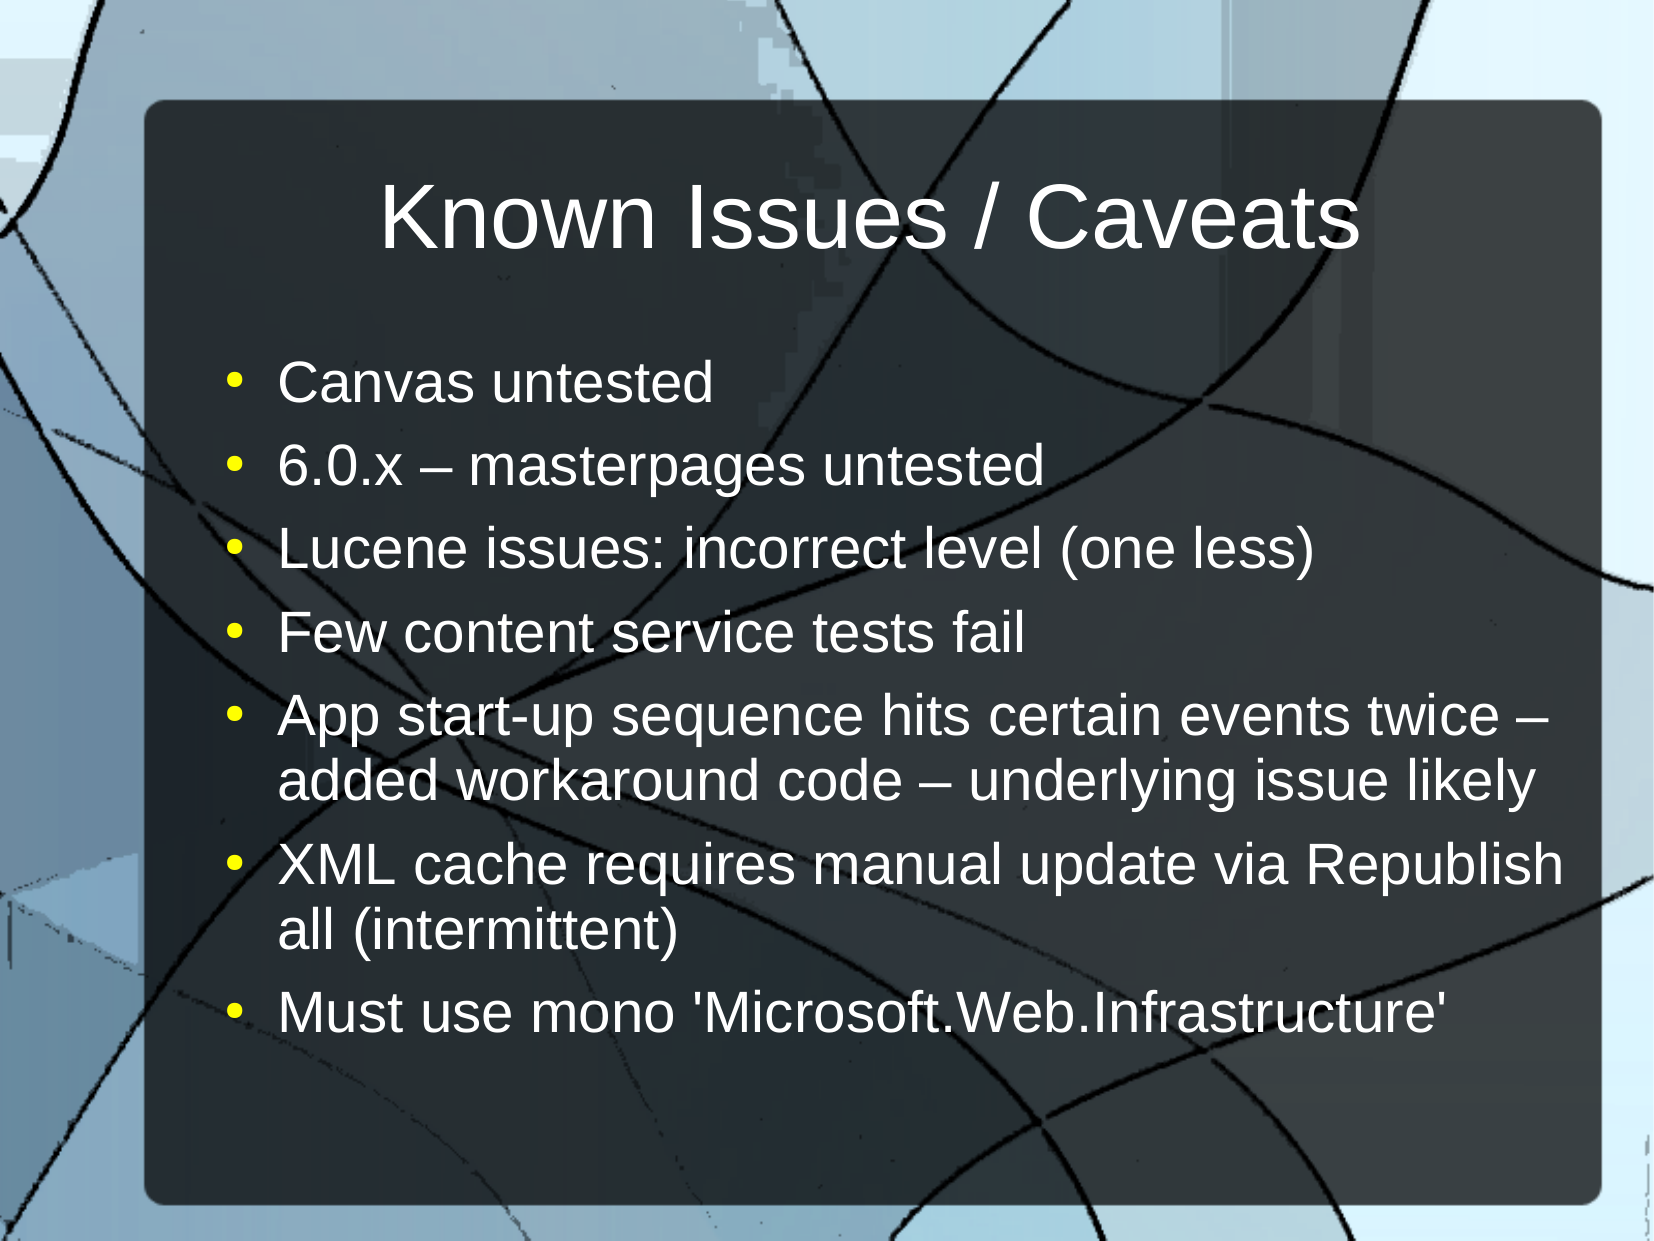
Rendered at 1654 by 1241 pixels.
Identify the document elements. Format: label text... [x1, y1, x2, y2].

title Known Issues / Caveats [159, 108, 1583, 325]
list Canvas untested 6.0.x – masterpages untested Lucene issues: incorrect level (one less) Few content service tests fail App start-up sequence hits certain events twice – added workaround code – underlying issue likely XML cache requires manual update via Republish all (intermittent) Must use mono 'Microsoft.Web.Infrastructure' [206, 349, 1571, 1046]
picture [0, 0, 1654, 1241]
